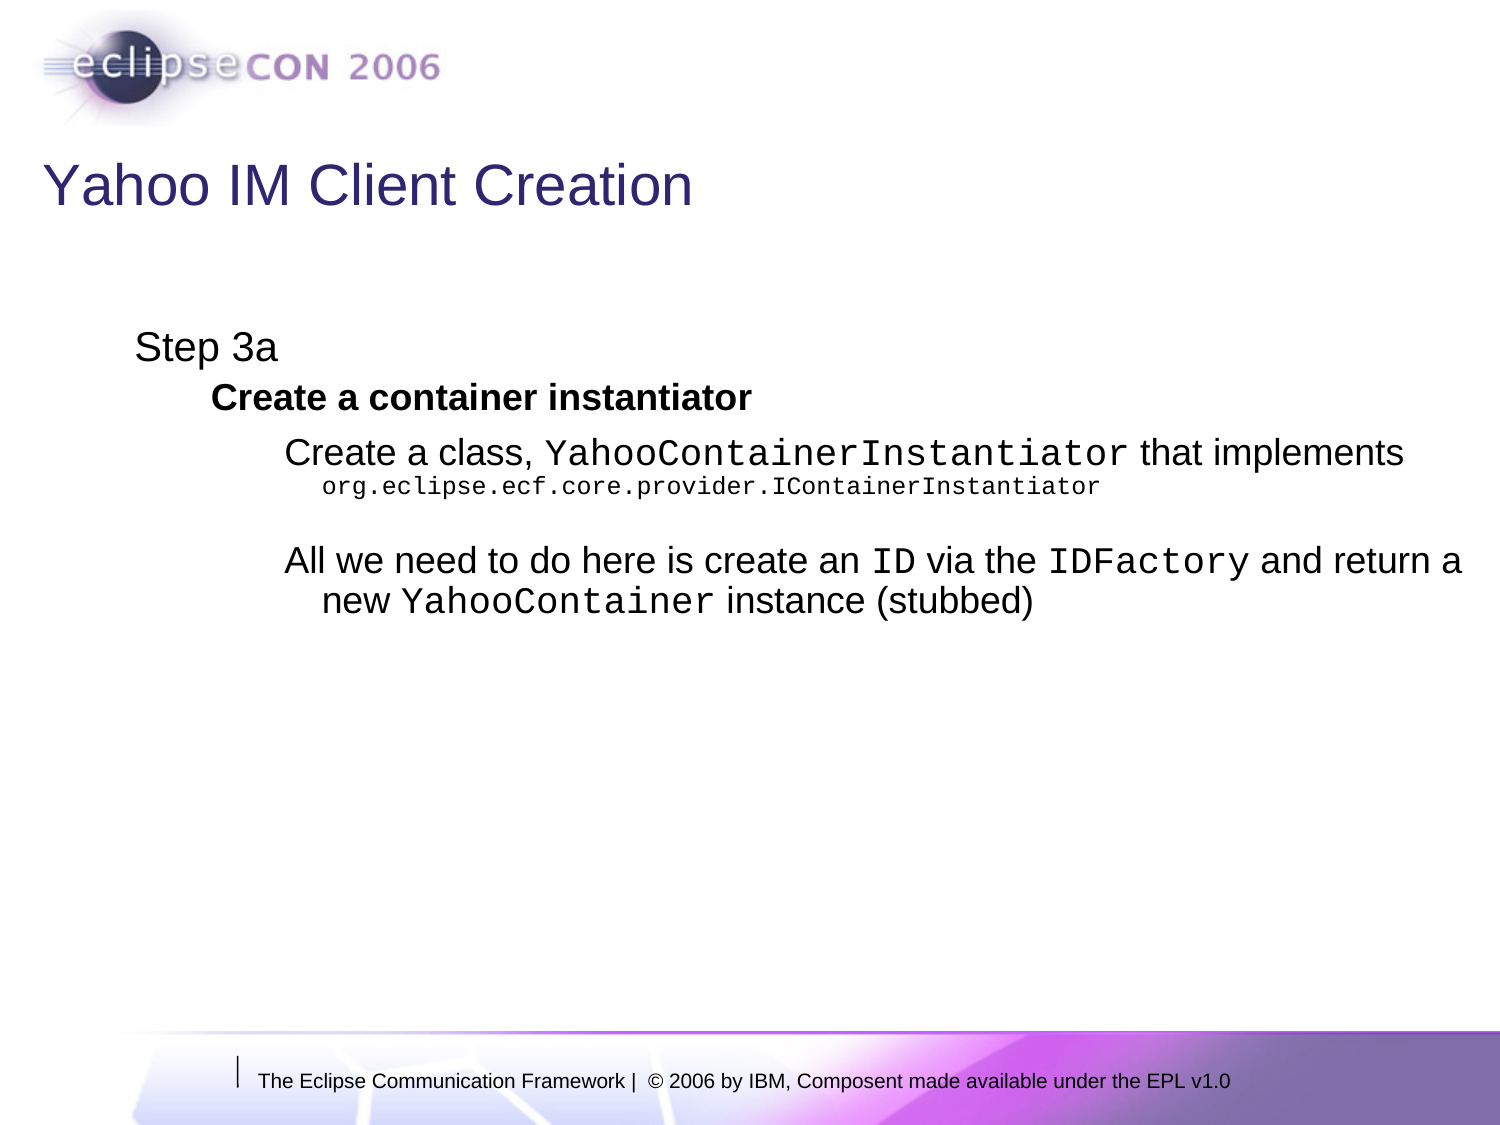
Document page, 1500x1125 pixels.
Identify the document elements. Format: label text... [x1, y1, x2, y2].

picture [31, 10, 1040, 126]
title Yahoo IM Client Creation [27, 157, 1500, 248]
picture [0, 1031, 1500, 1125]
list Step 3a Create a container instantiator Create a class, YahooContainerInstantiator that implements org.eclipse.ecf.core.provider.IContainerInstantiator All we need to do here is create an ID via the IDFactory and return a new YahooContainer instance (stubbed) [119, 321, 1500, 1027]
